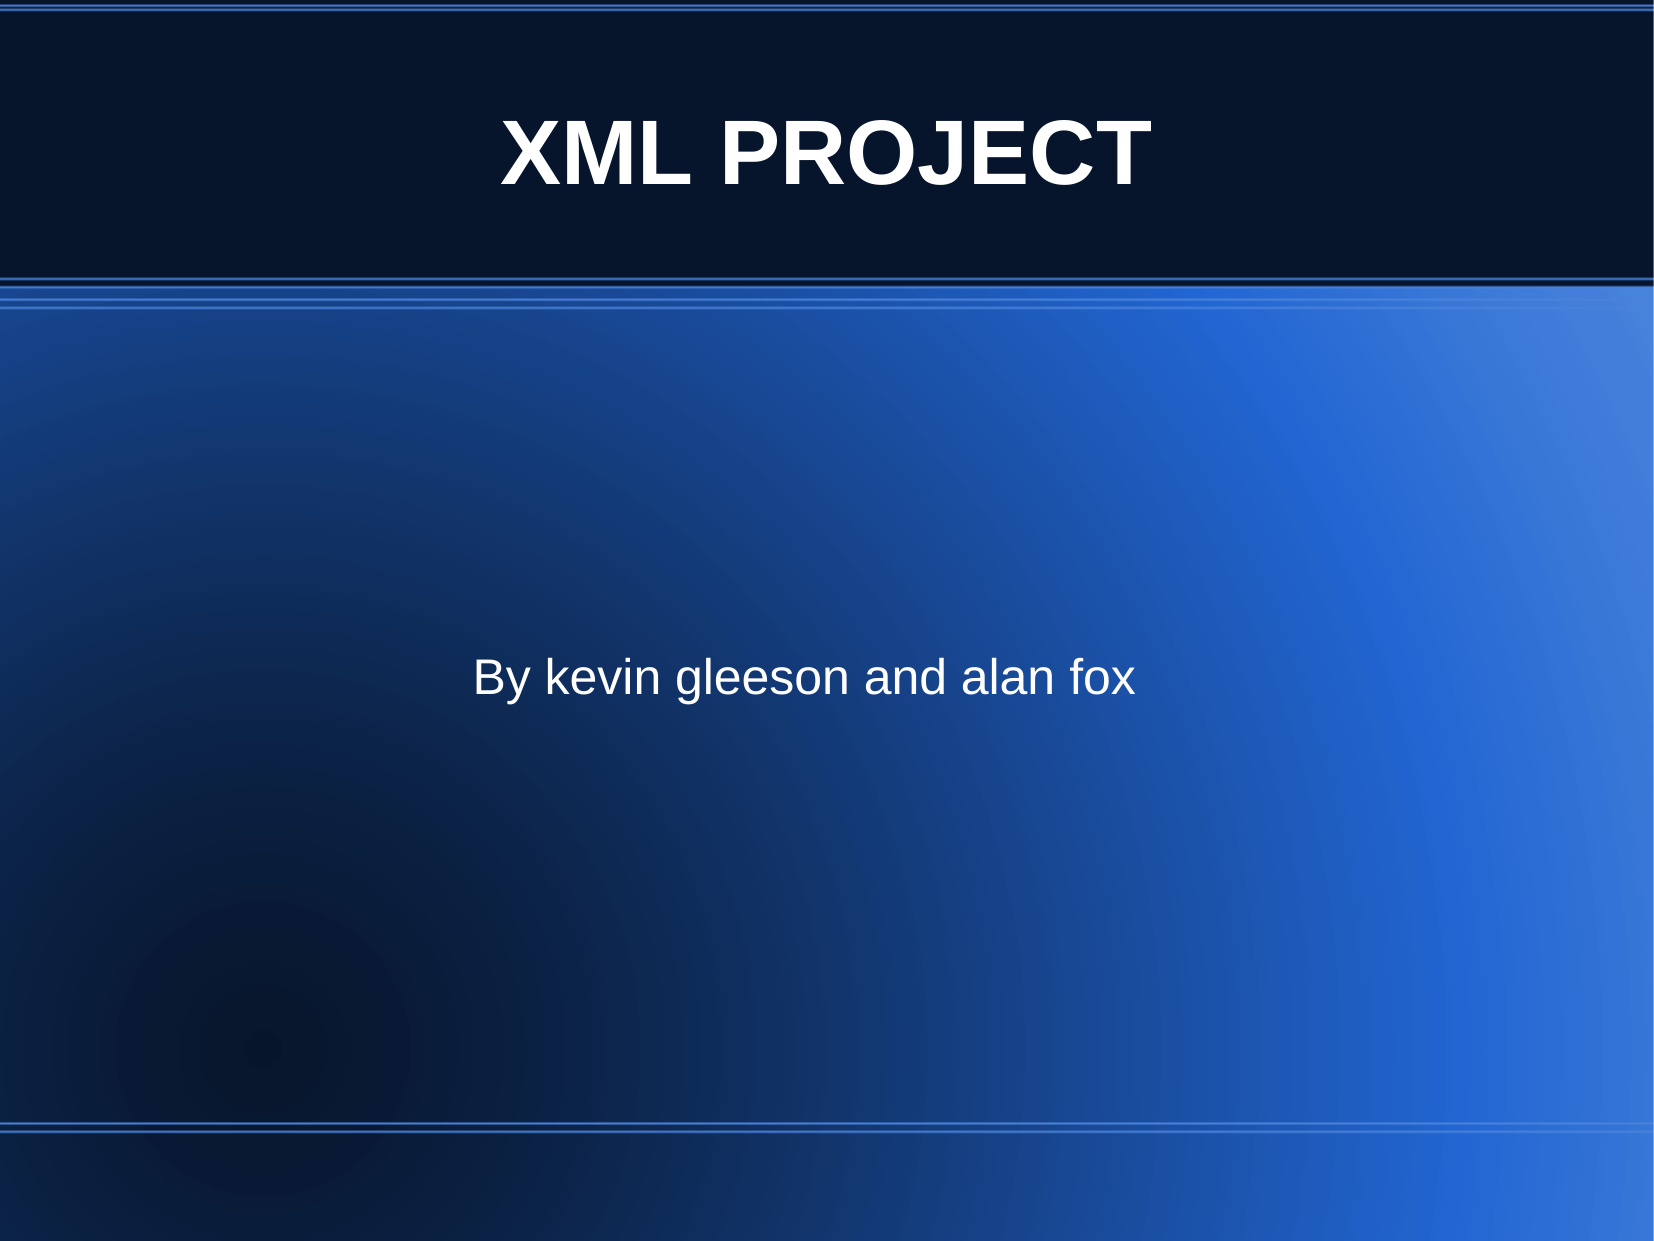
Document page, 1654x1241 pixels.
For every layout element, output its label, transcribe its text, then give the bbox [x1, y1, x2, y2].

title XML PROJECT [82, 49, 1571, 257]
list By kevin gleeson and alan fox [82, 355, 1571, 1058]
picture [0, 0, 1654, 1241]
